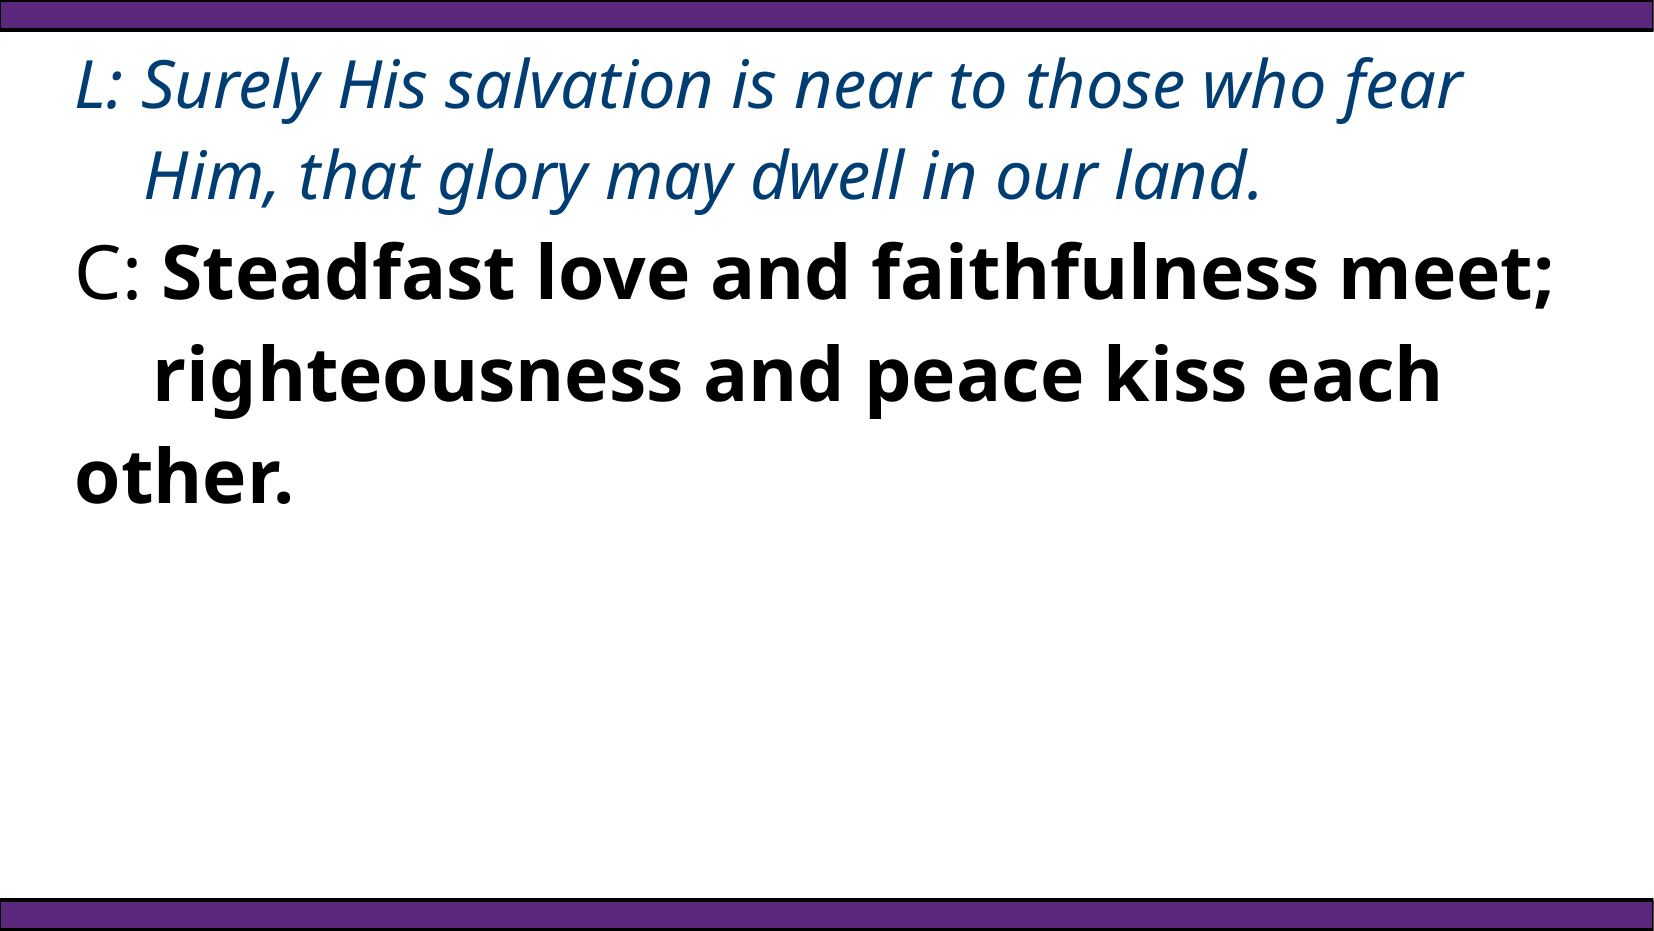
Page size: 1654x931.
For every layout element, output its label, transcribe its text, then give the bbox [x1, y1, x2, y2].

picture [0, 31, 1654, 900]
text_box [0, 0, 1654, 31]
text_box L: Surely His salvation is near to those who fear Him, that glory may dwell in our land. C: Steadfast love and faithfulness meet; righteousness and peace kiss each other. [60, 30, 1606, 436]
text_box [0, 900, 1654, 931]
